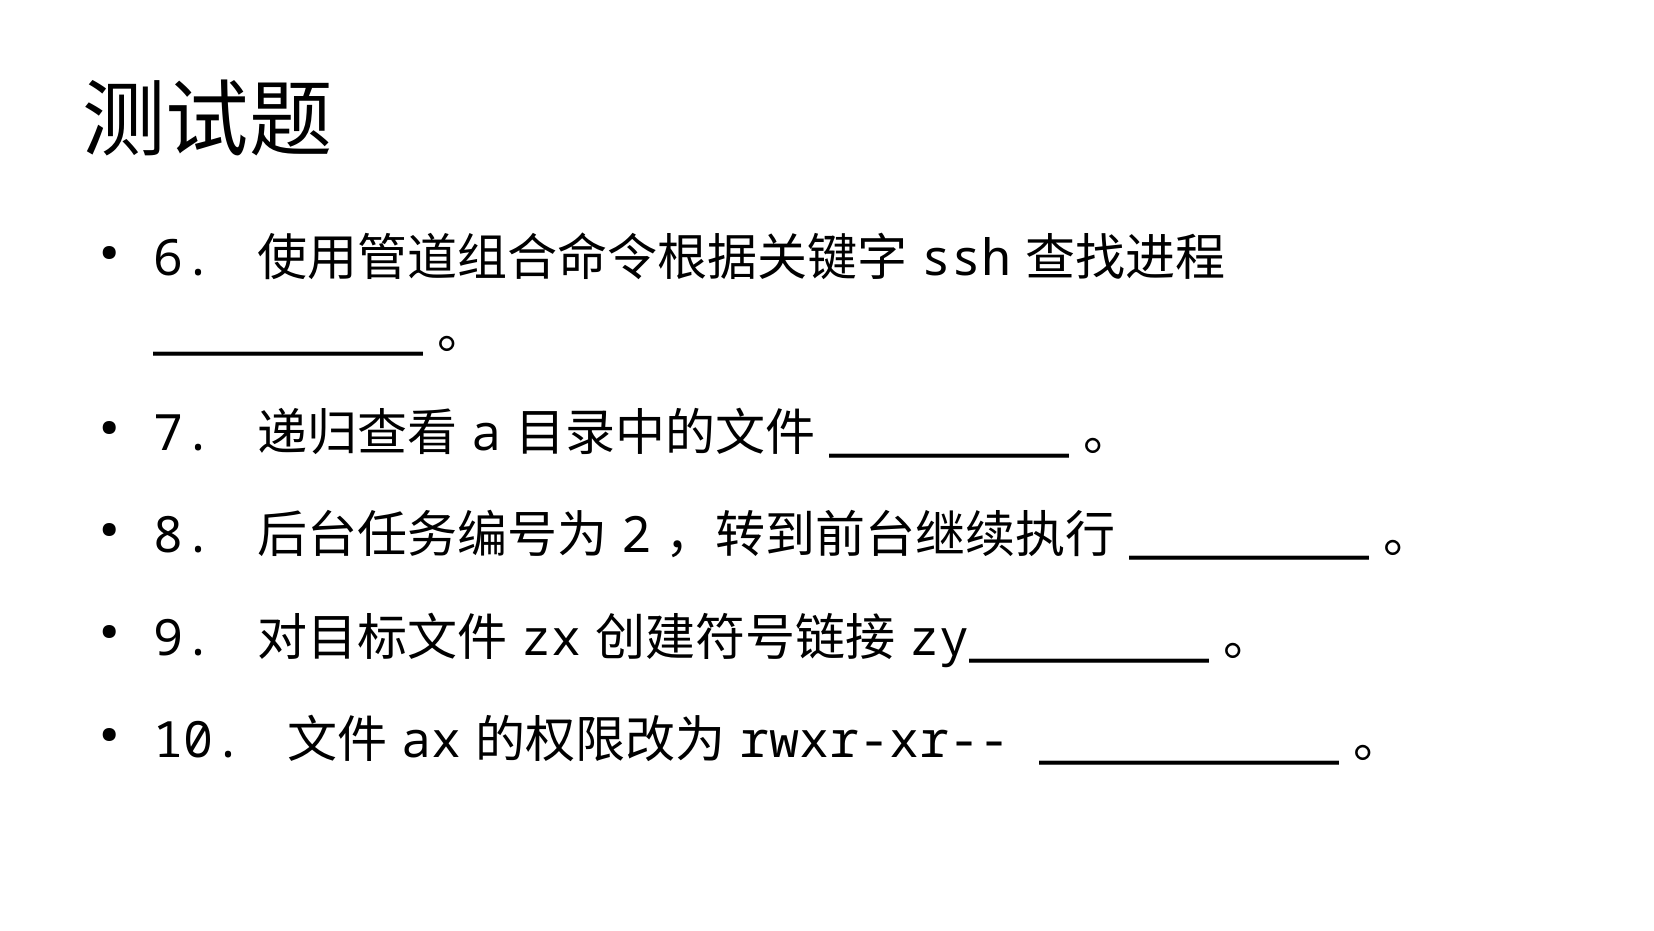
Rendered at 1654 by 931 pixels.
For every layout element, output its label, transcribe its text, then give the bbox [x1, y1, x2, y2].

list 6. 使用管道组合命令根据关键字ssh查找进程_________。 7. 递归查看a目录中的文件________。 8. 后台任务编号为2，转到前台继续执行________。 9. 对目标文件zx创建符号链接zy________。 10. 文件ax的权限改为rwxr-xr-- __________。 [82, 217, 1571, 839]
title 测试题 [82, 37, 1571, 189]
